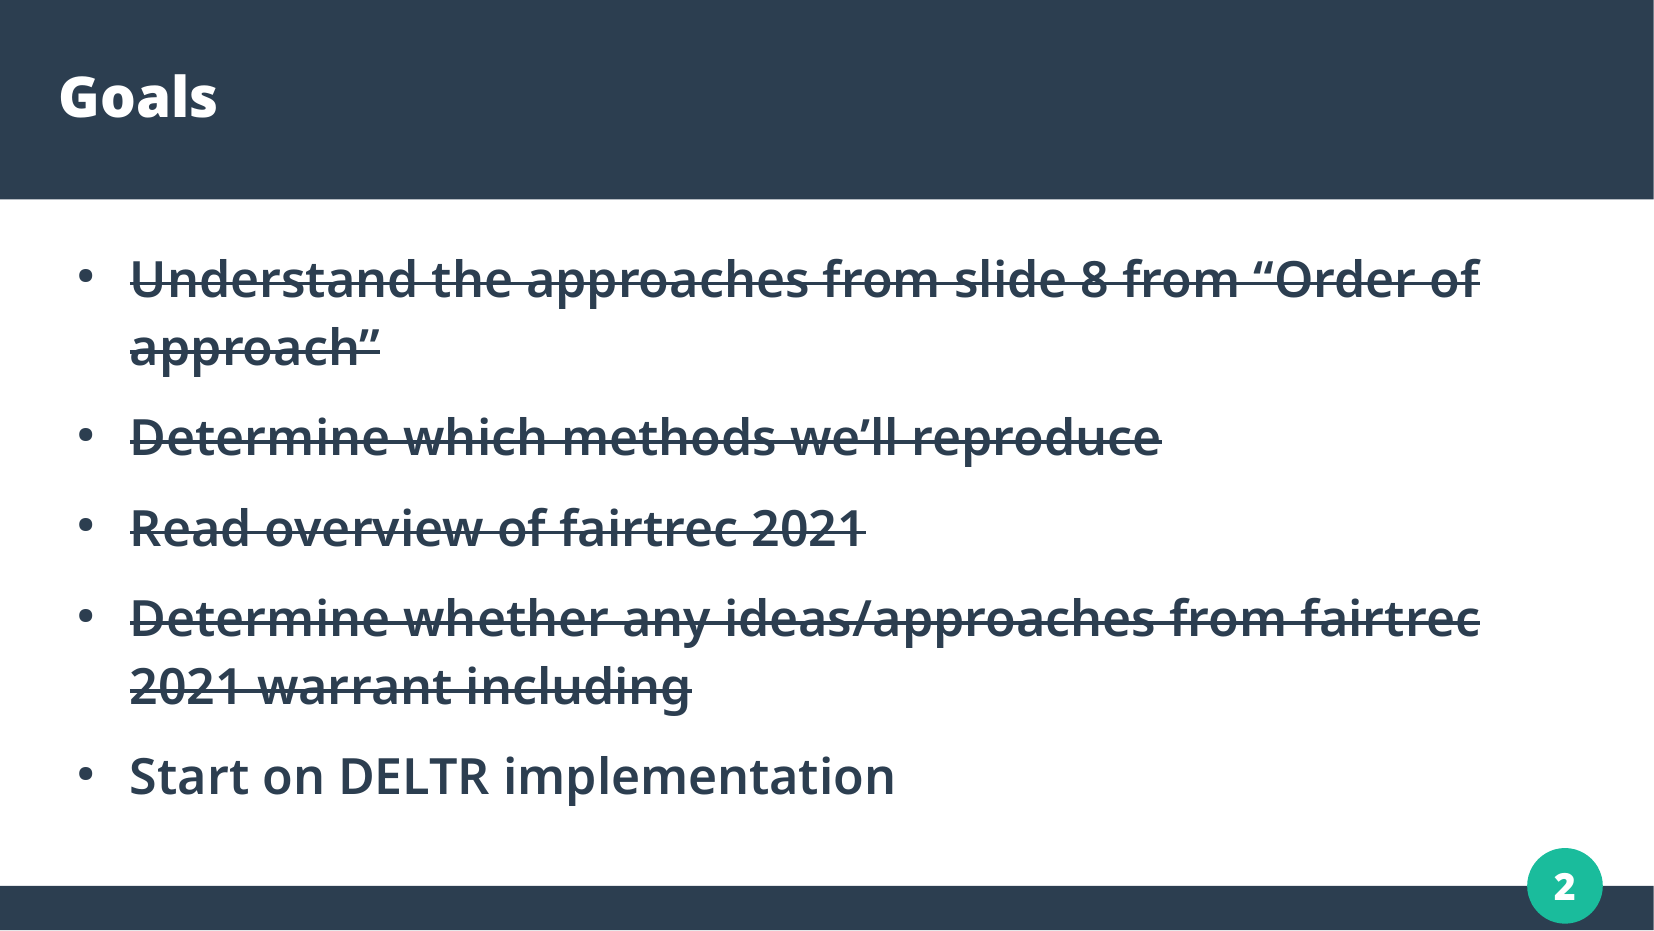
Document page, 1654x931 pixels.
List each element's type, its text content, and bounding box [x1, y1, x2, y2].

title Goals [59, 37, 1595, 156]
list Understand the approaches from slide 8 from “Order of approach” Determine which methods we’ll reproduce Read overview of fairtrec 2021 Determine whether any ideas/approaches from fairtrec 2021 warrant including Start on DELTR implementation [59, 243, 1595, 864]
